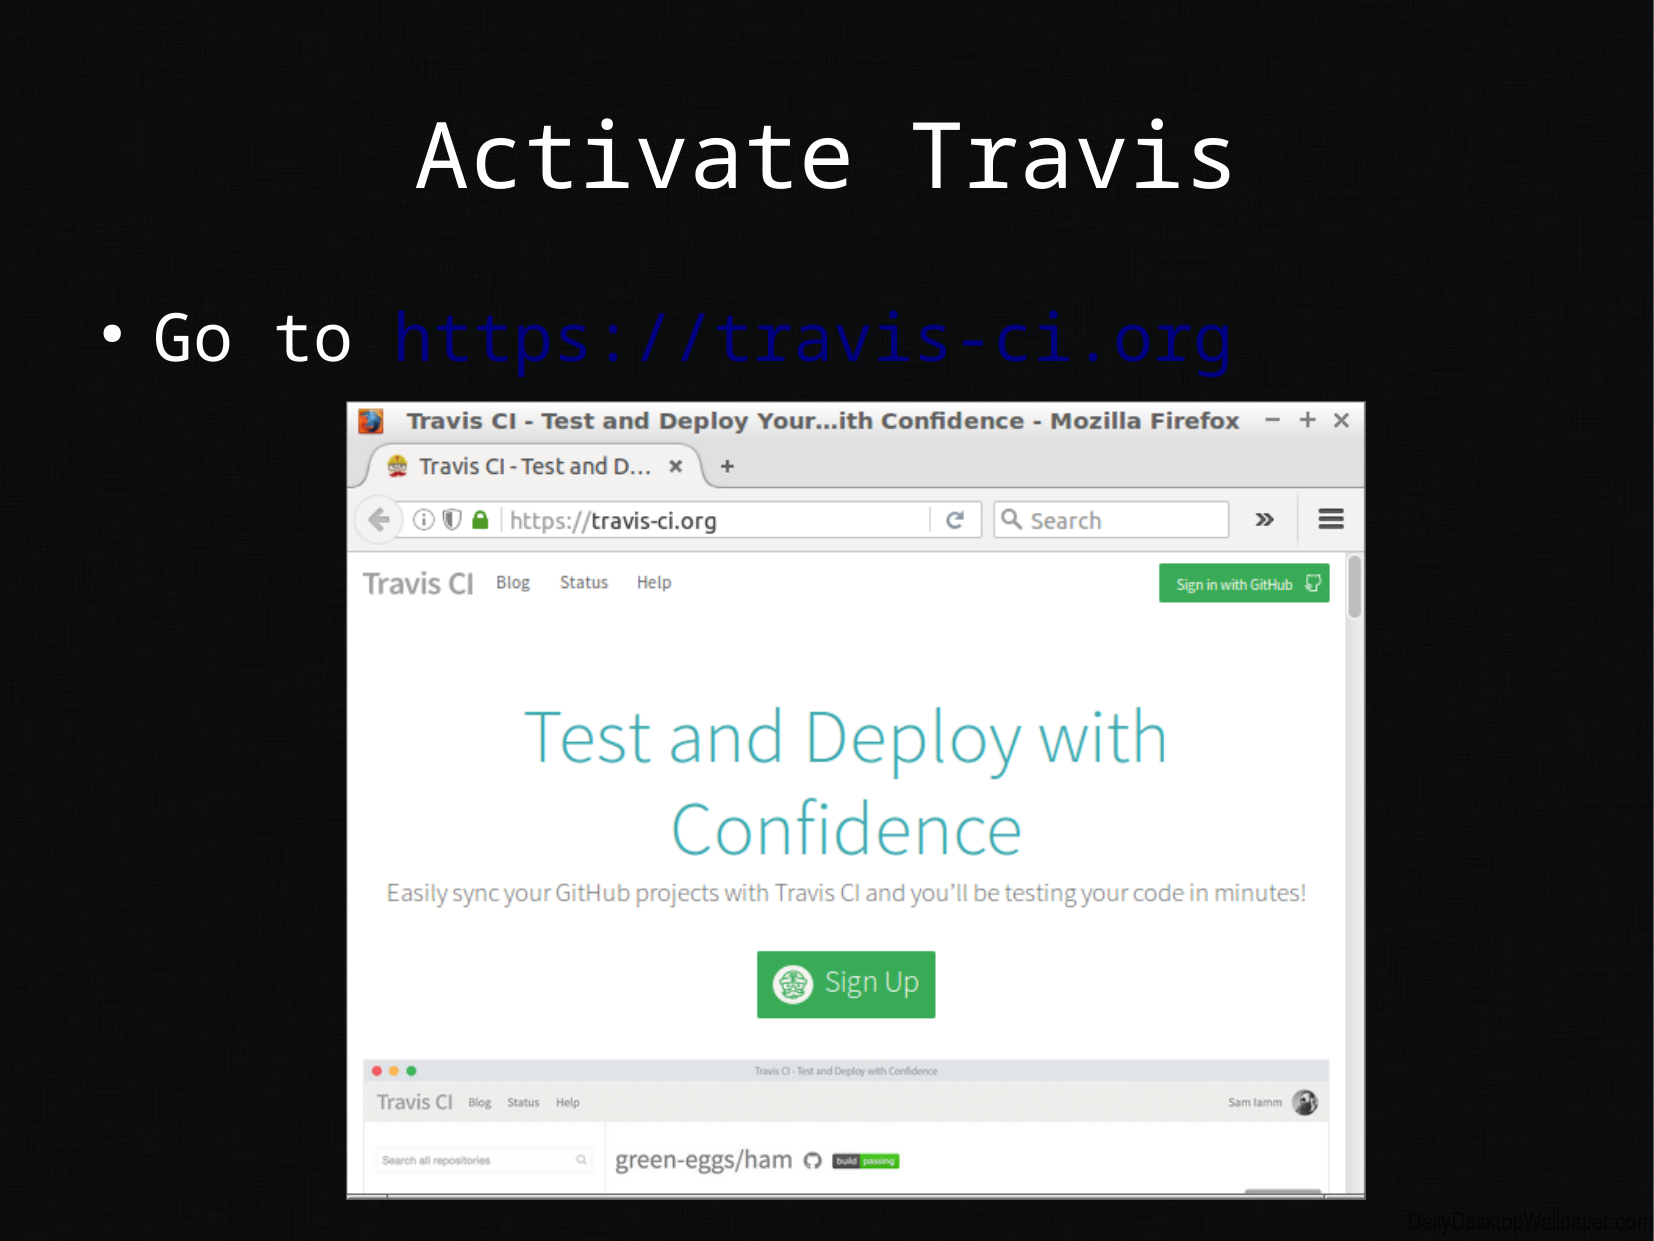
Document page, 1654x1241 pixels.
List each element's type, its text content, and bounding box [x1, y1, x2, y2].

list Go to https://travis-ci.org [82, 290, 1571, 1010]
picture [0, 0, 1654, 1241]
title Activate Travis [82, 49, 1571, 257]
